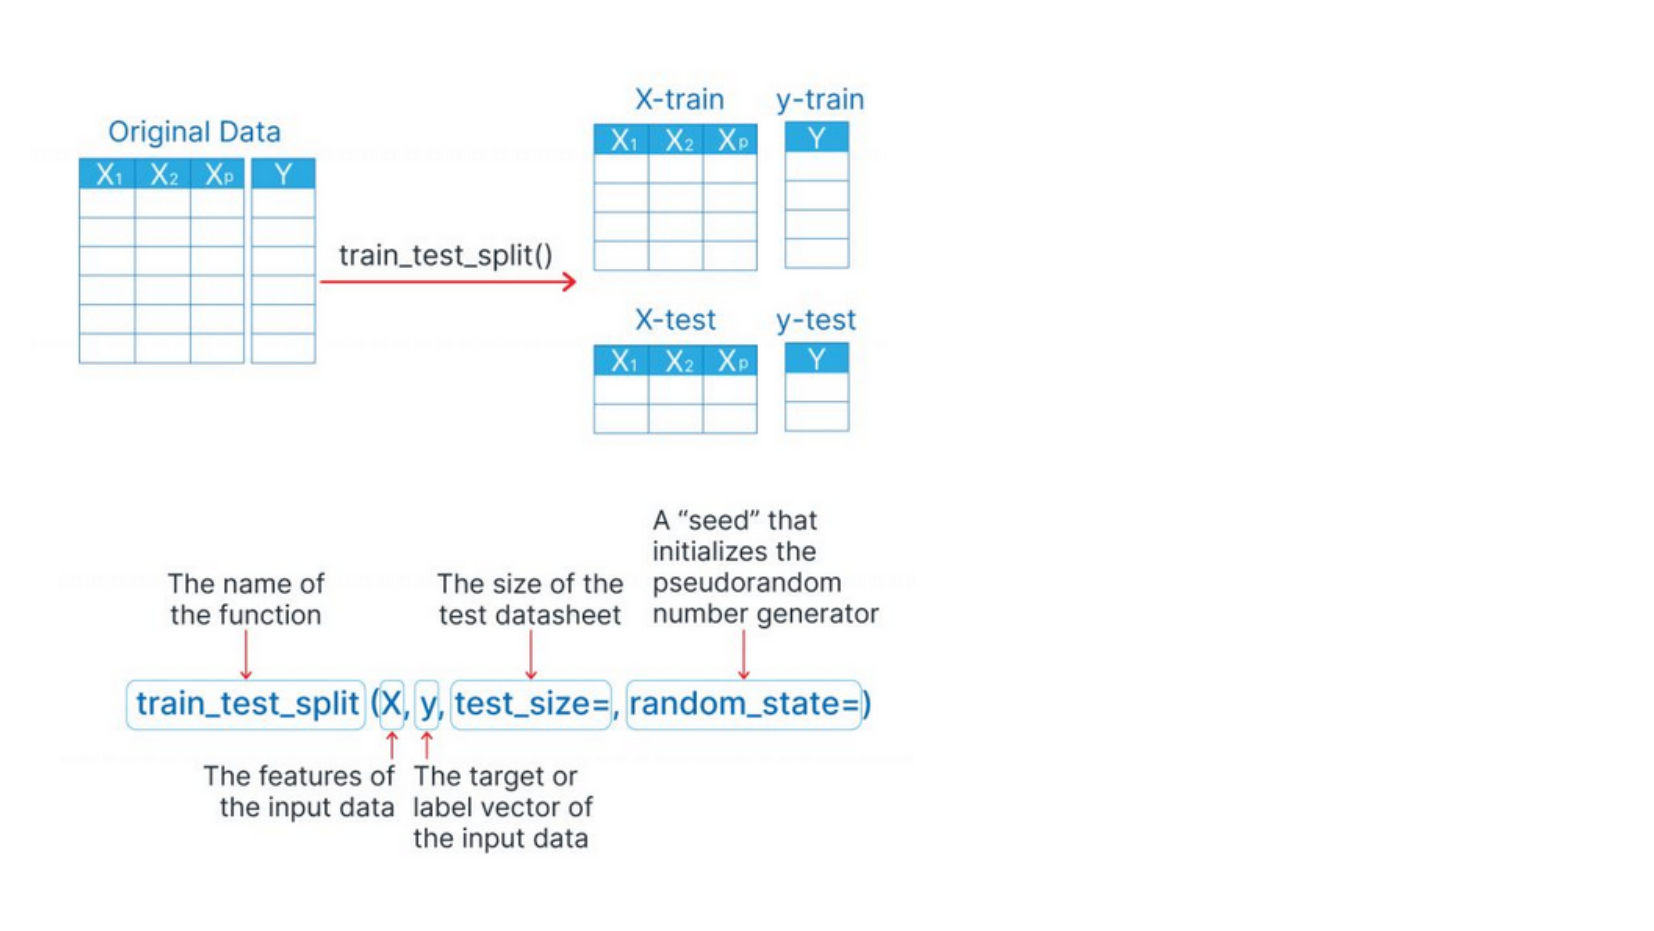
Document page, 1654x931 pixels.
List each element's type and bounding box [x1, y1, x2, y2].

picture [29, 5, 916, 879]
